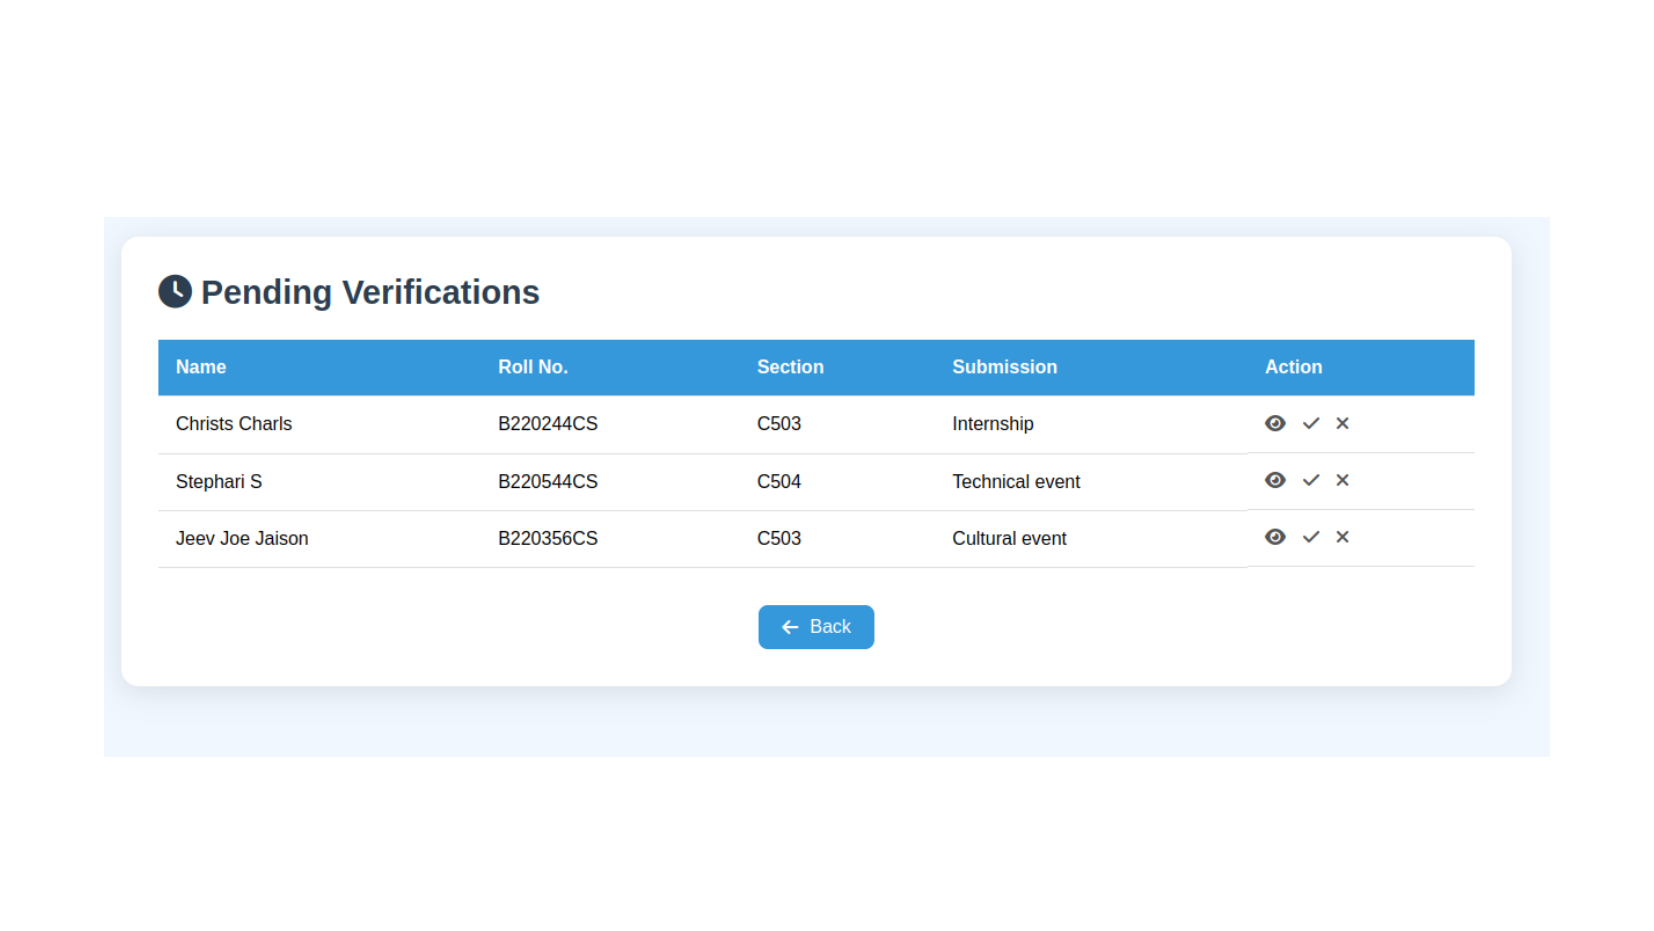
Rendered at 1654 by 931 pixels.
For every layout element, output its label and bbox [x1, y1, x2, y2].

picture [104, 217, 1550, 758]
